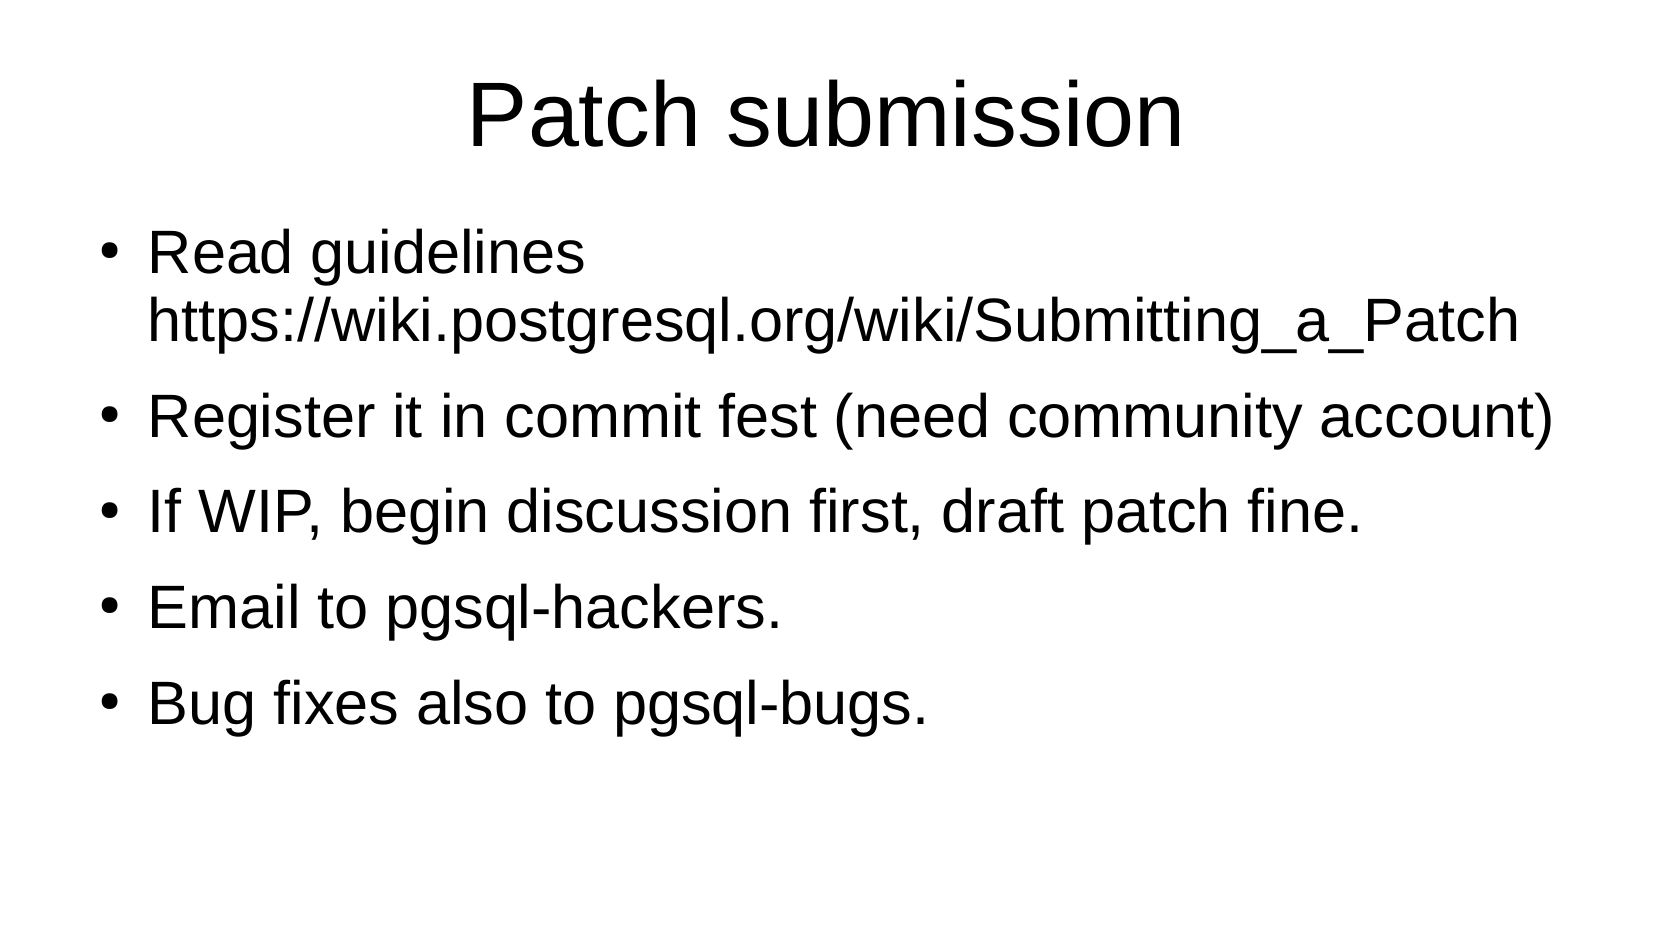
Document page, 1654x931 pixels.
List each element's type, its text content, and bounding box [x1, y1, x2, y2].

title Patch submission [82, 37, 1571, 193]
list Read guidelines https://wiki.postgresql.org/wiki/Submitting_a_Patch Register it in commit fest (need community account) If WIP, begin discussion first, draft patch fine. Email to pgsql-hackers. Bug fixes also to pgsql-bugs. [82, 217, 1571, 758]
